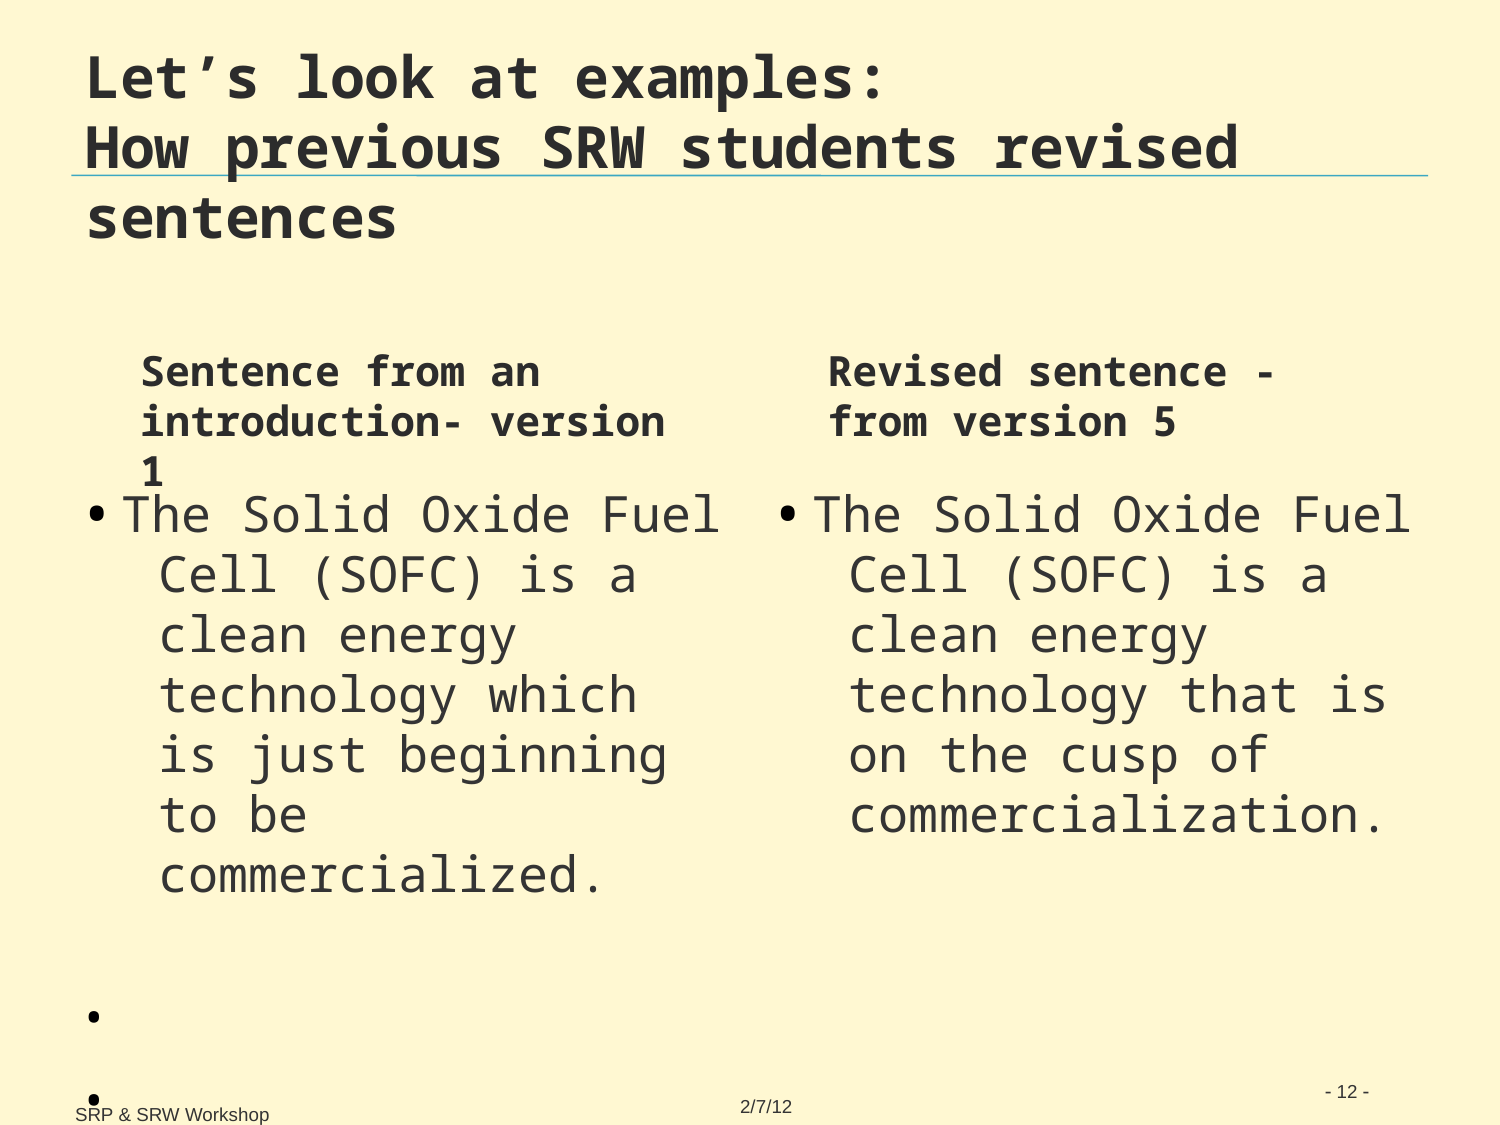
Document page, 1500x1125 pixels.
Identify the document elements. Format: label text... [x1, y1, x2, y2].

text_box   [1325, 1074, 1438, 1125]
text_box Sentence from an introduction- version 1 [125, 337, 688, 454]
text_box Revised sentence - from version 5 [812, 337, 1338, 454]
title Let’s look at examples: How previous SRW students revised sentences [71, 34, 1450, 176]
list The Solid Oxide Fuel Cell (SOFC) is a clean energy technology which is just beginning to be commercialized. [71, 474, 738, 988]
list The Solid Oxide Fuel Cell (SOFC) is a clean energy technology that is on the cusp of commercialization. [761, 474, 1428, 913]
